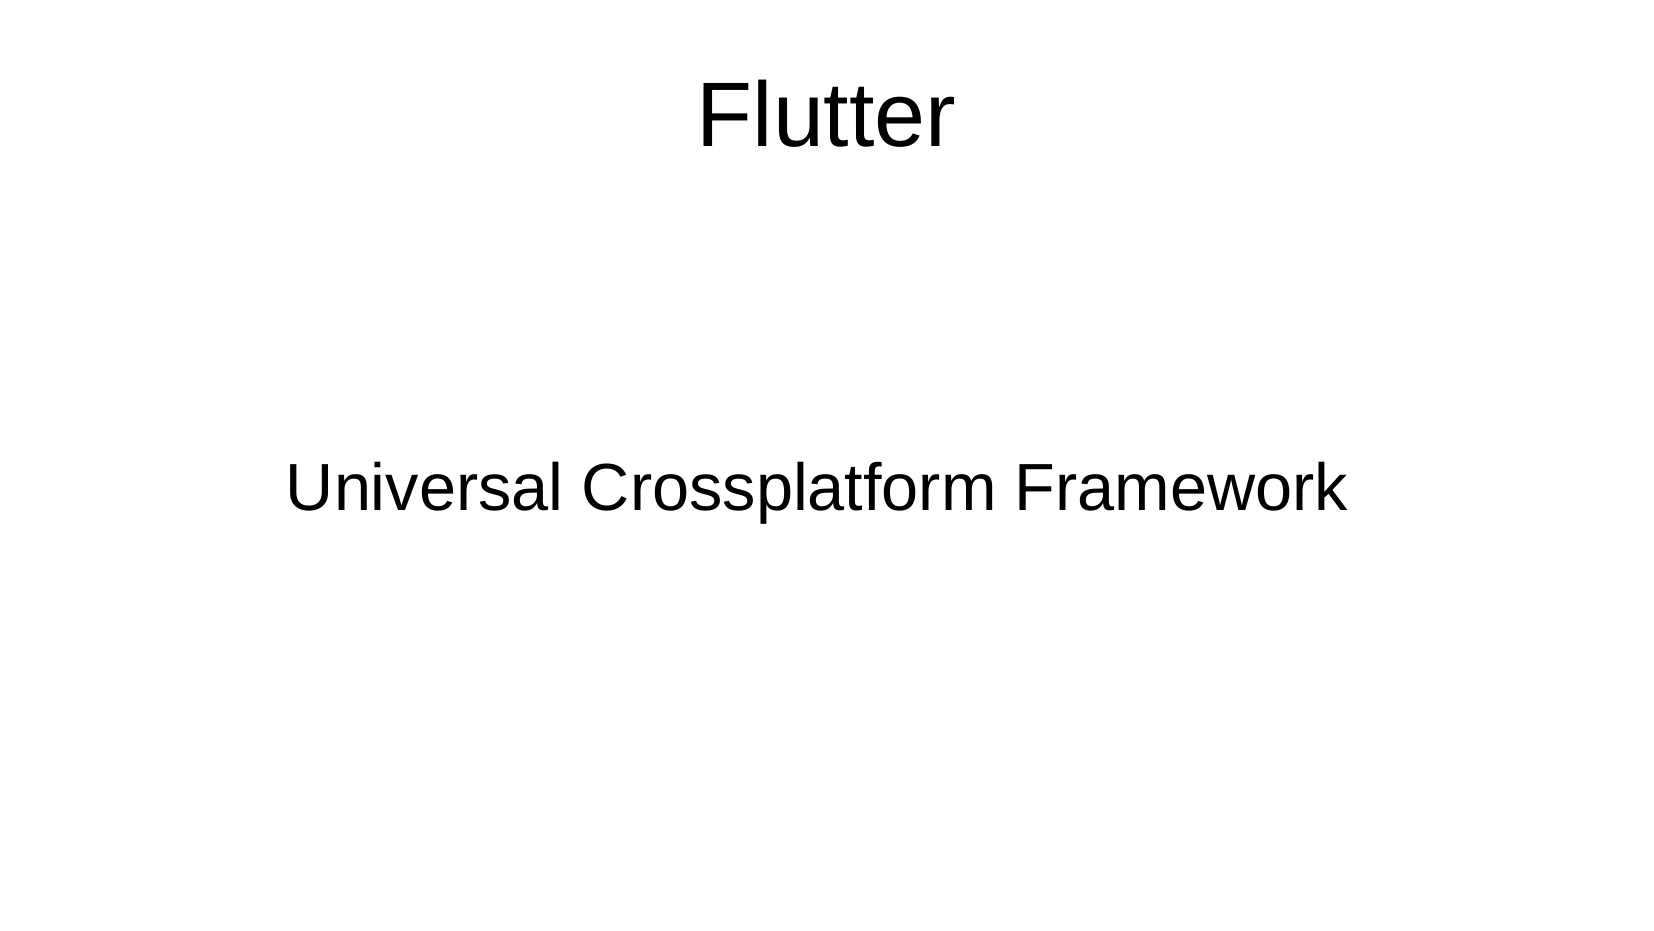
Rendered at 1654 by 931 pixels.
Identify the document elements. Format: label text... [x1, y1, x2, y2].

title Flutter [82, 37, 1571, 193]
subtitle Universal Crossplatform Framework [82, 217, 1571, 758]
